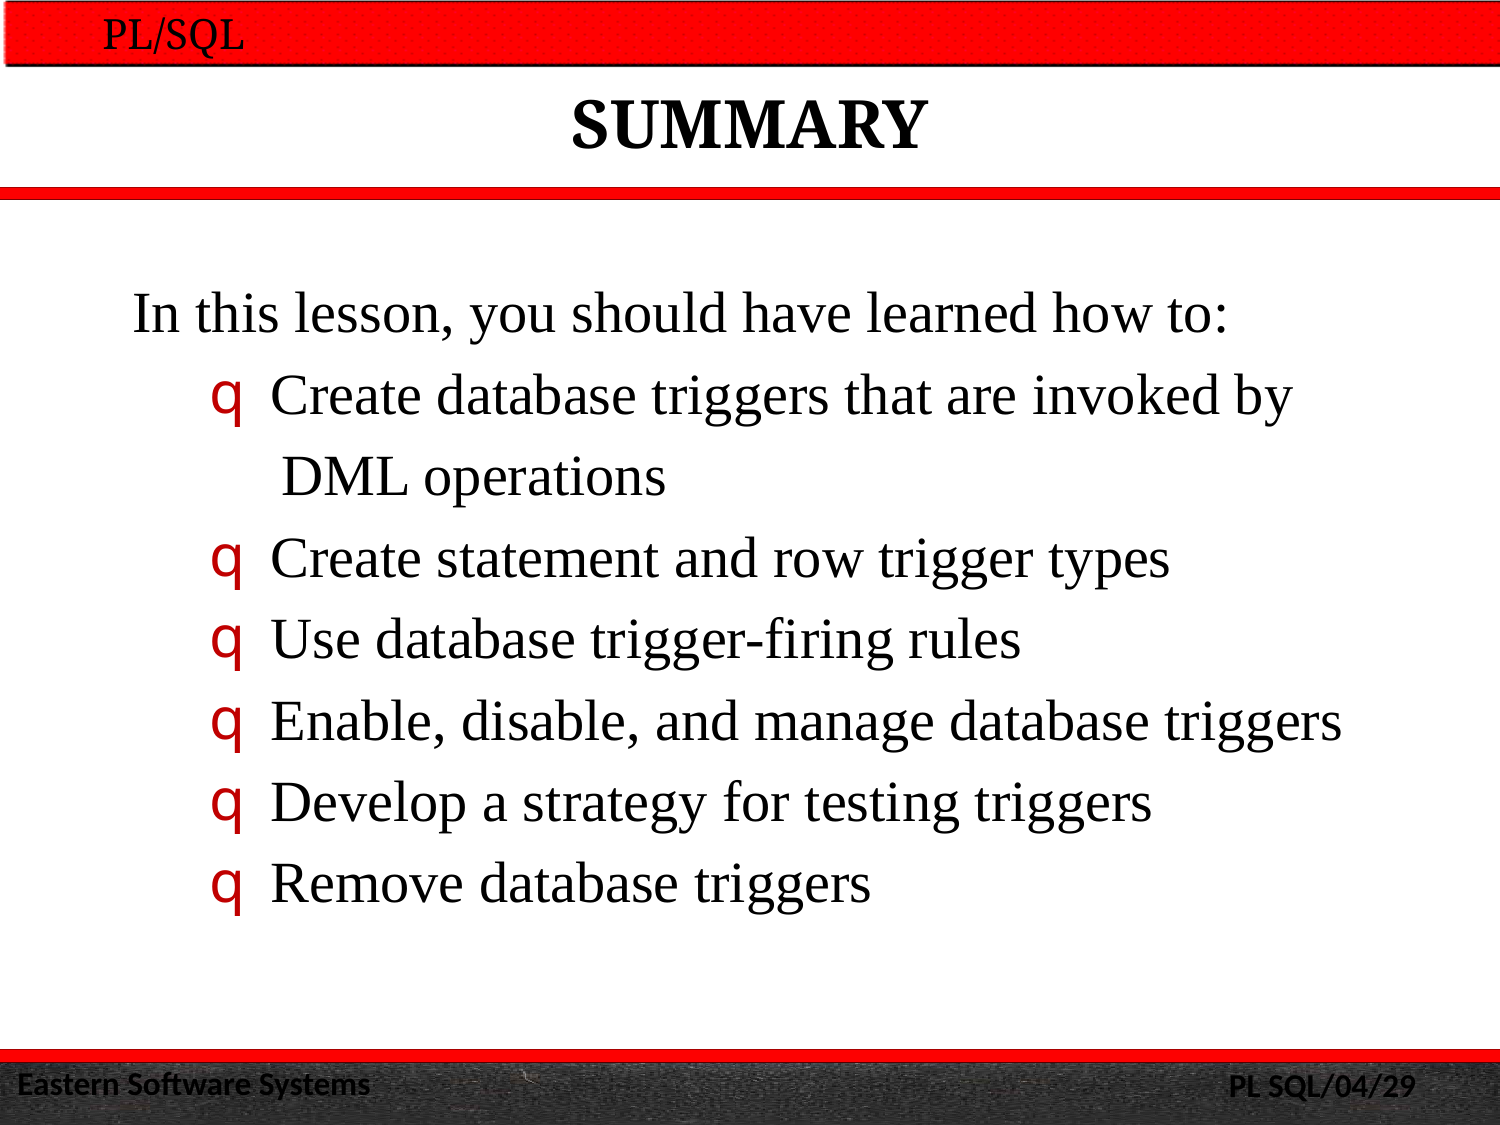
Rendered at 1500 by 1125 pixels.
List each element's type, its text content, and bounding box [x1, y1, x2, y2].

text_box Eastern Software Systems [2, 1054, 394, 1110]
picture [0, 1049, 1500, 1125]
text_box PL SQL/04/29 [373, 1056, 1500, 1125]
picture [0, 0, 1500, 69]
text_box SUMMARY [0, 74, 1500, 170]
picture [0, 187, 1500, 200]
text_box In this lesson, you should have learned how to: Create database triggers that are invoked by DML operations Create statement and row trigger types Use database trigger-firing rules Enable, disable, and manage database triggers Develop a strategy for testing triggers Remove database triggers [99, 267, 1438, 922]
text_box PL/SQL [87, 0, 288, 65]
